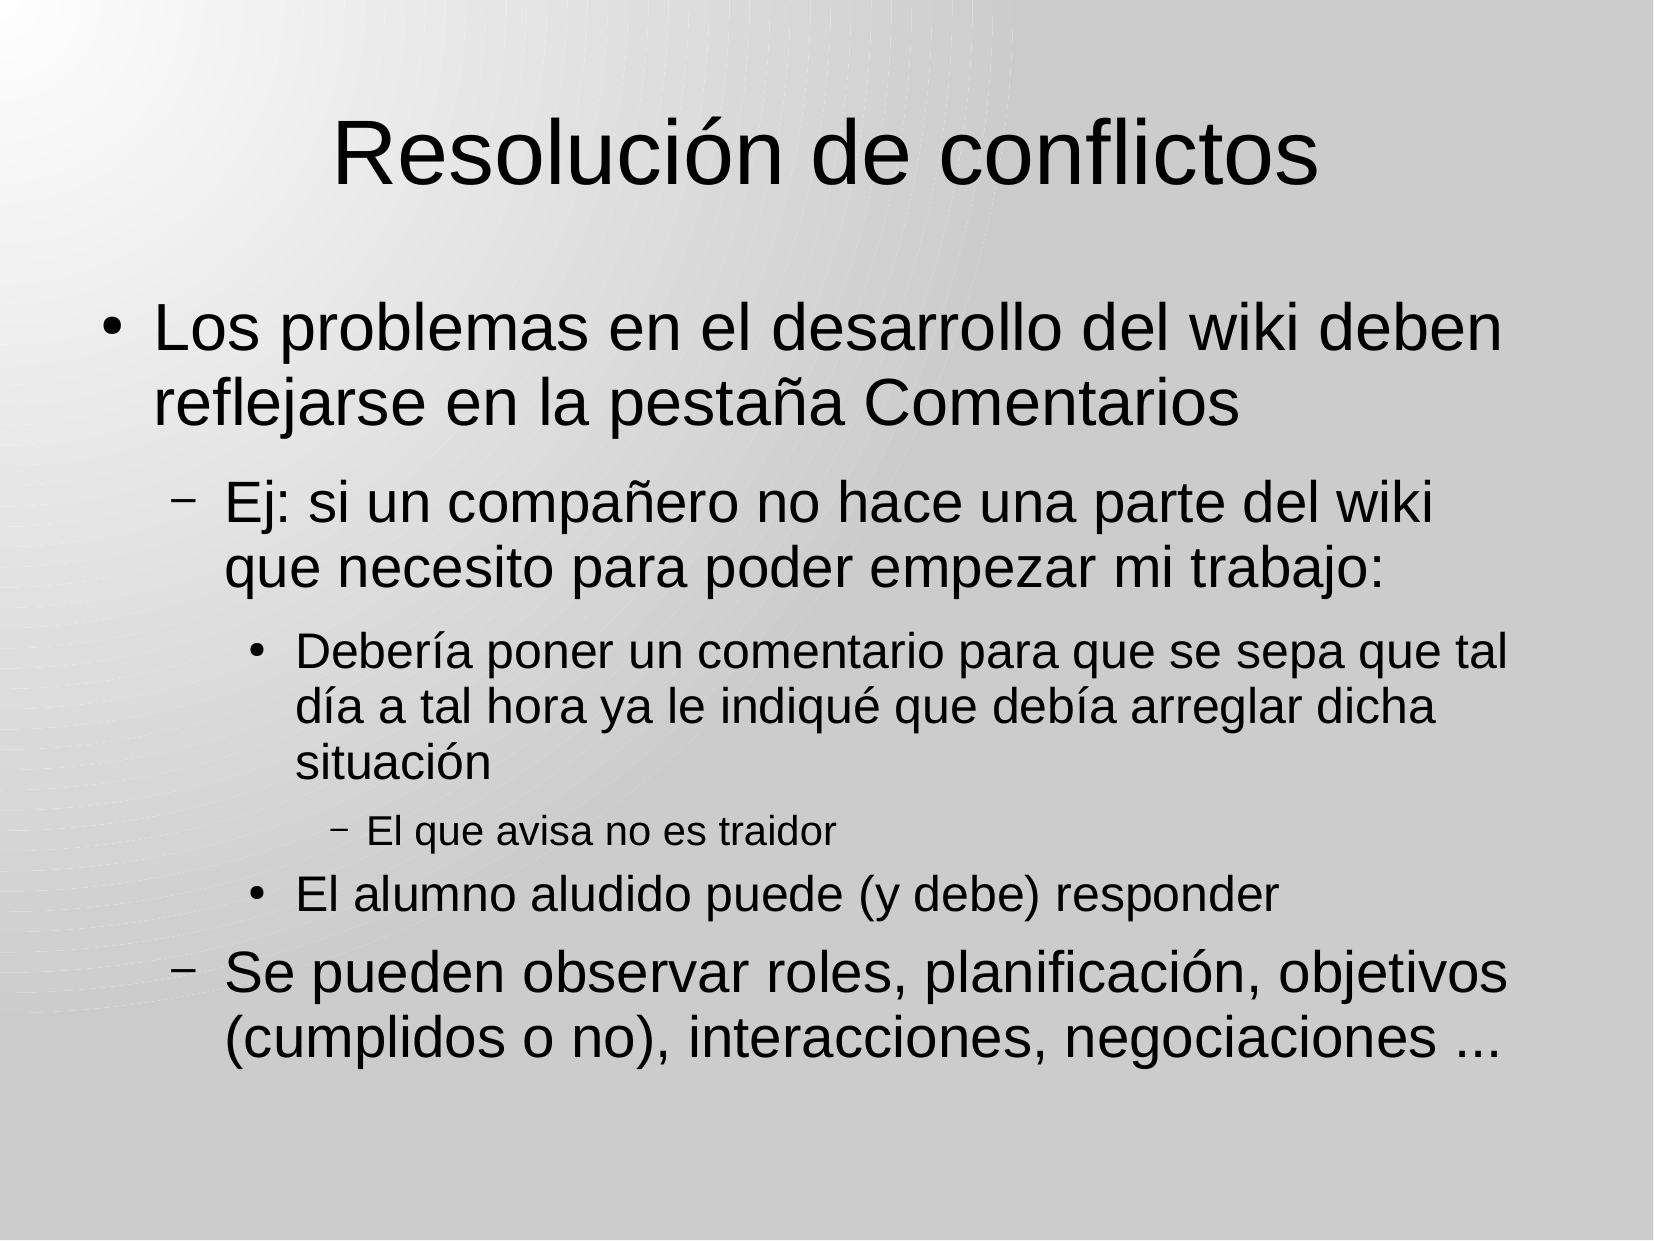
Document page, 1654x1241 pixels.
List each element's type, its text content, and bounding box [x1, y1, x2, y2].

title Resolución de conflictos [82, 49, 1571, 257]
list Los problemas en el desarrollo del wiki deben reflejarse en la pestaña Comentarios Ej: si un compañero no hace una parte del wiki que necesito para poder empezar mi trabajo: Debería poner un comentario para que se sepa que tal día a tal hora ya le indiqué que debía arreglar dicha situación El que avisa no es traidor El alumno aludido puede (y debe) responder Se pueden observar roles, planificación, objetivos (cumplidos o no), interacciones, negociaciones ... [82, 290, 1538, 1109]
